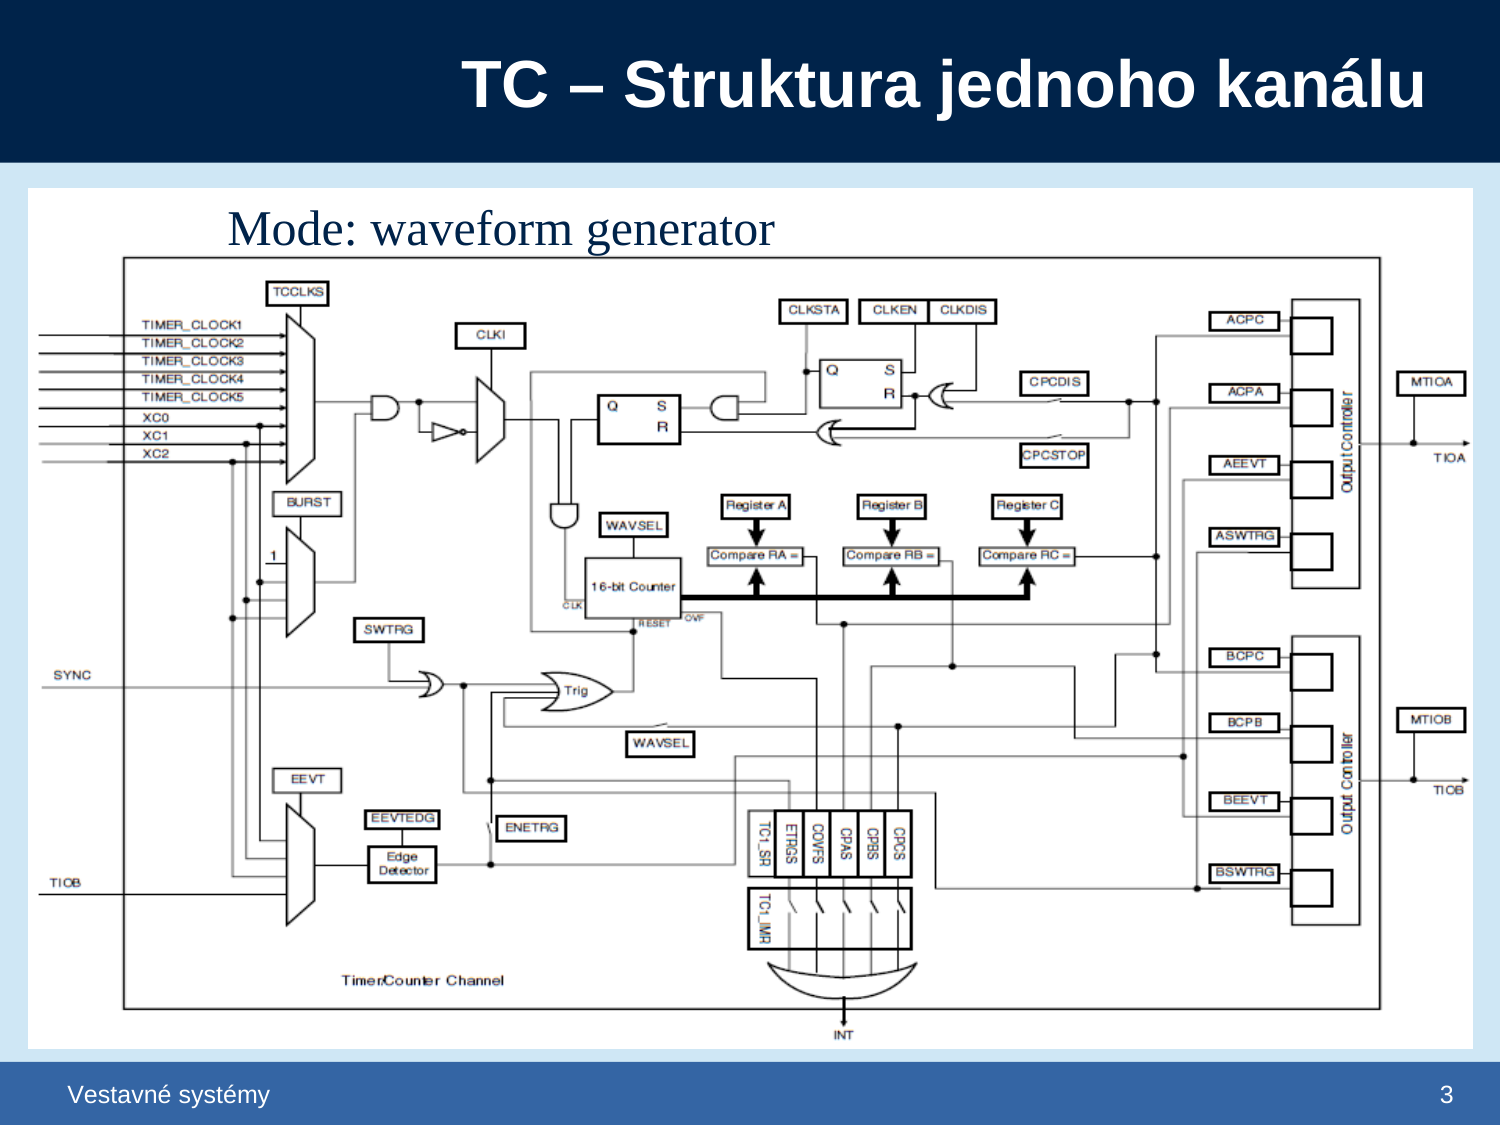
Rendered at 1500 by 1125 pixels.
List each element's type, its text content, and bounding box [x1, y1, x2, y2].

picture [28, 188, 1473, 1049]
title TC – Struktura jednoho kanálu [47, 0, 1443, 164]
text_box Mode: waveform generator [212, 188, 790, 264]
